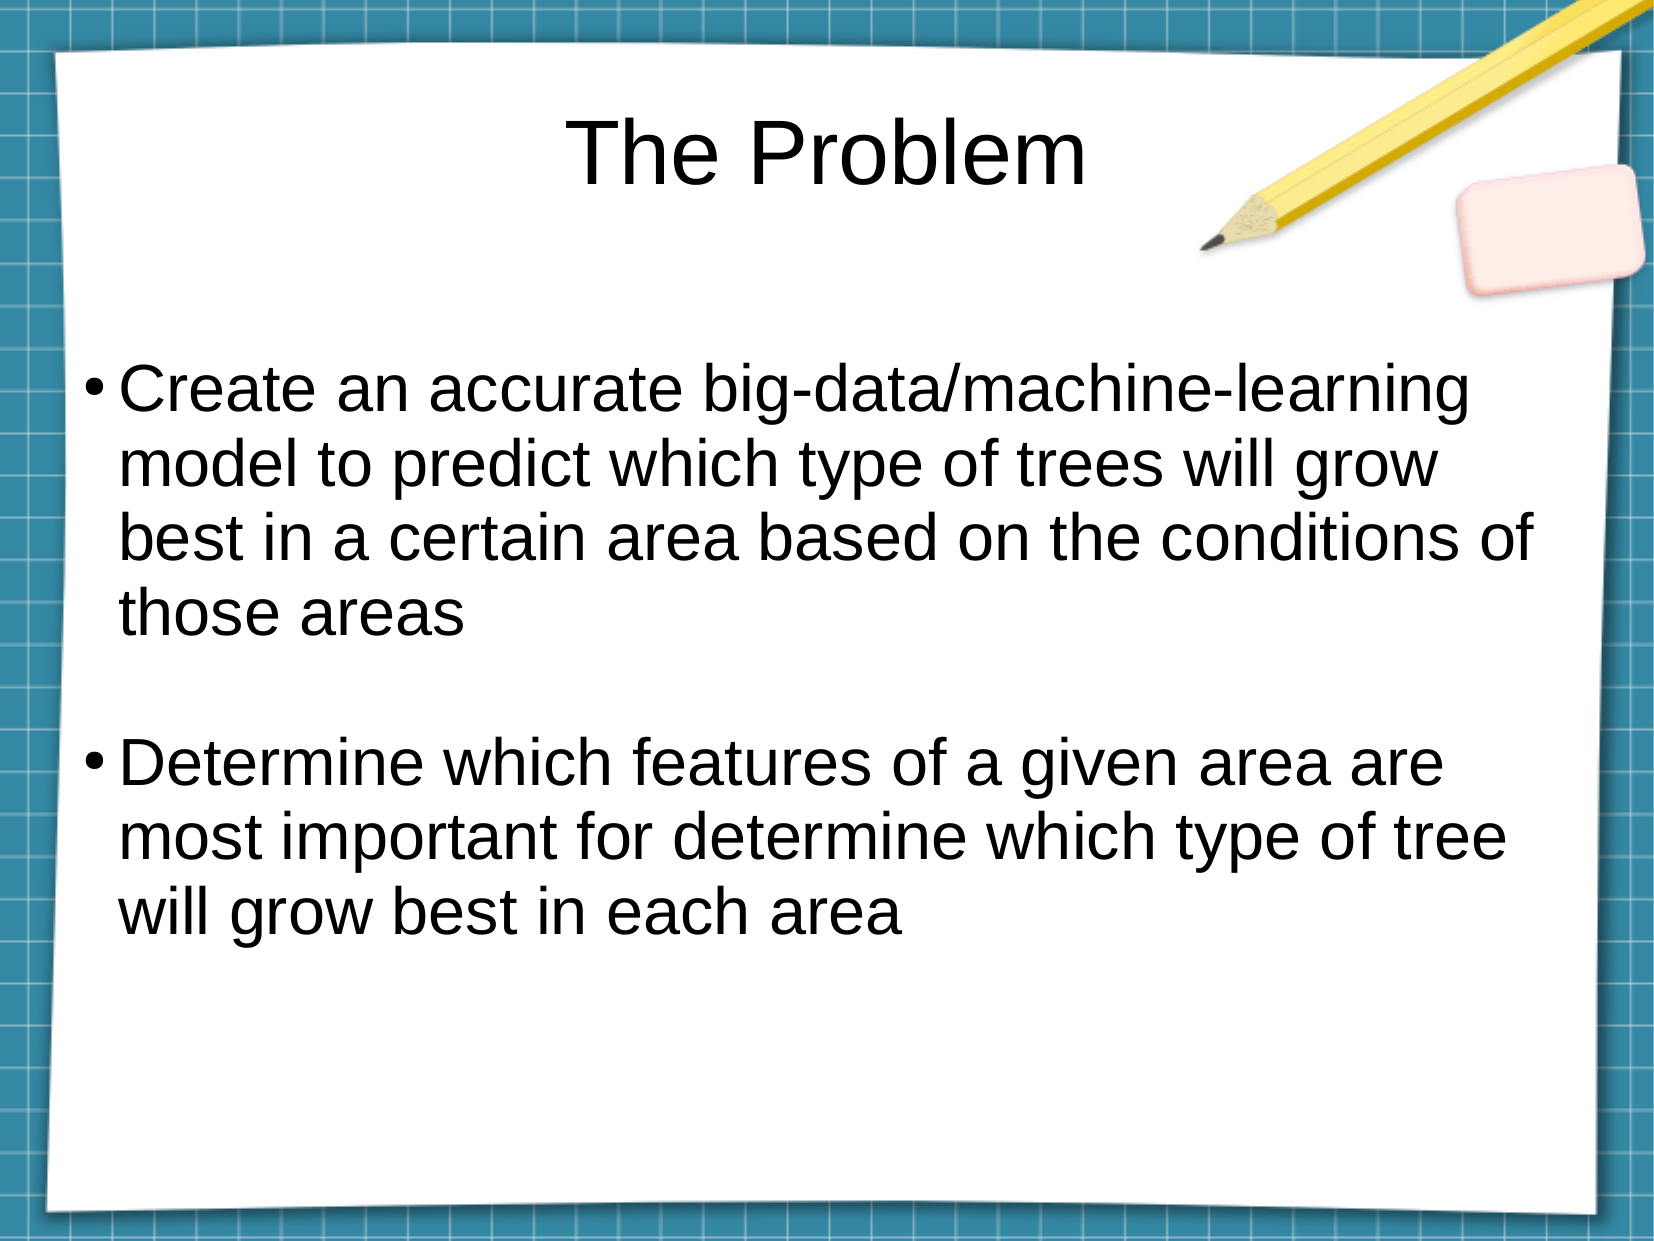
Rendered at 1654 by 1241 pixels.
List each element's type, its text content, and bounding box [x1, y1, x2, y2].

title The Problem [82, 49, 1571, 257]
picture [0, 0, 1654, 1241]
subtitle Create an accurate big-data/machine-learning model to predict which type of trees will grow best in a certain area based on the conditions of those areas Determine which features of a given area are most important for determine which type of tree will grow best in each area [82, 290, 1571, 1010]
